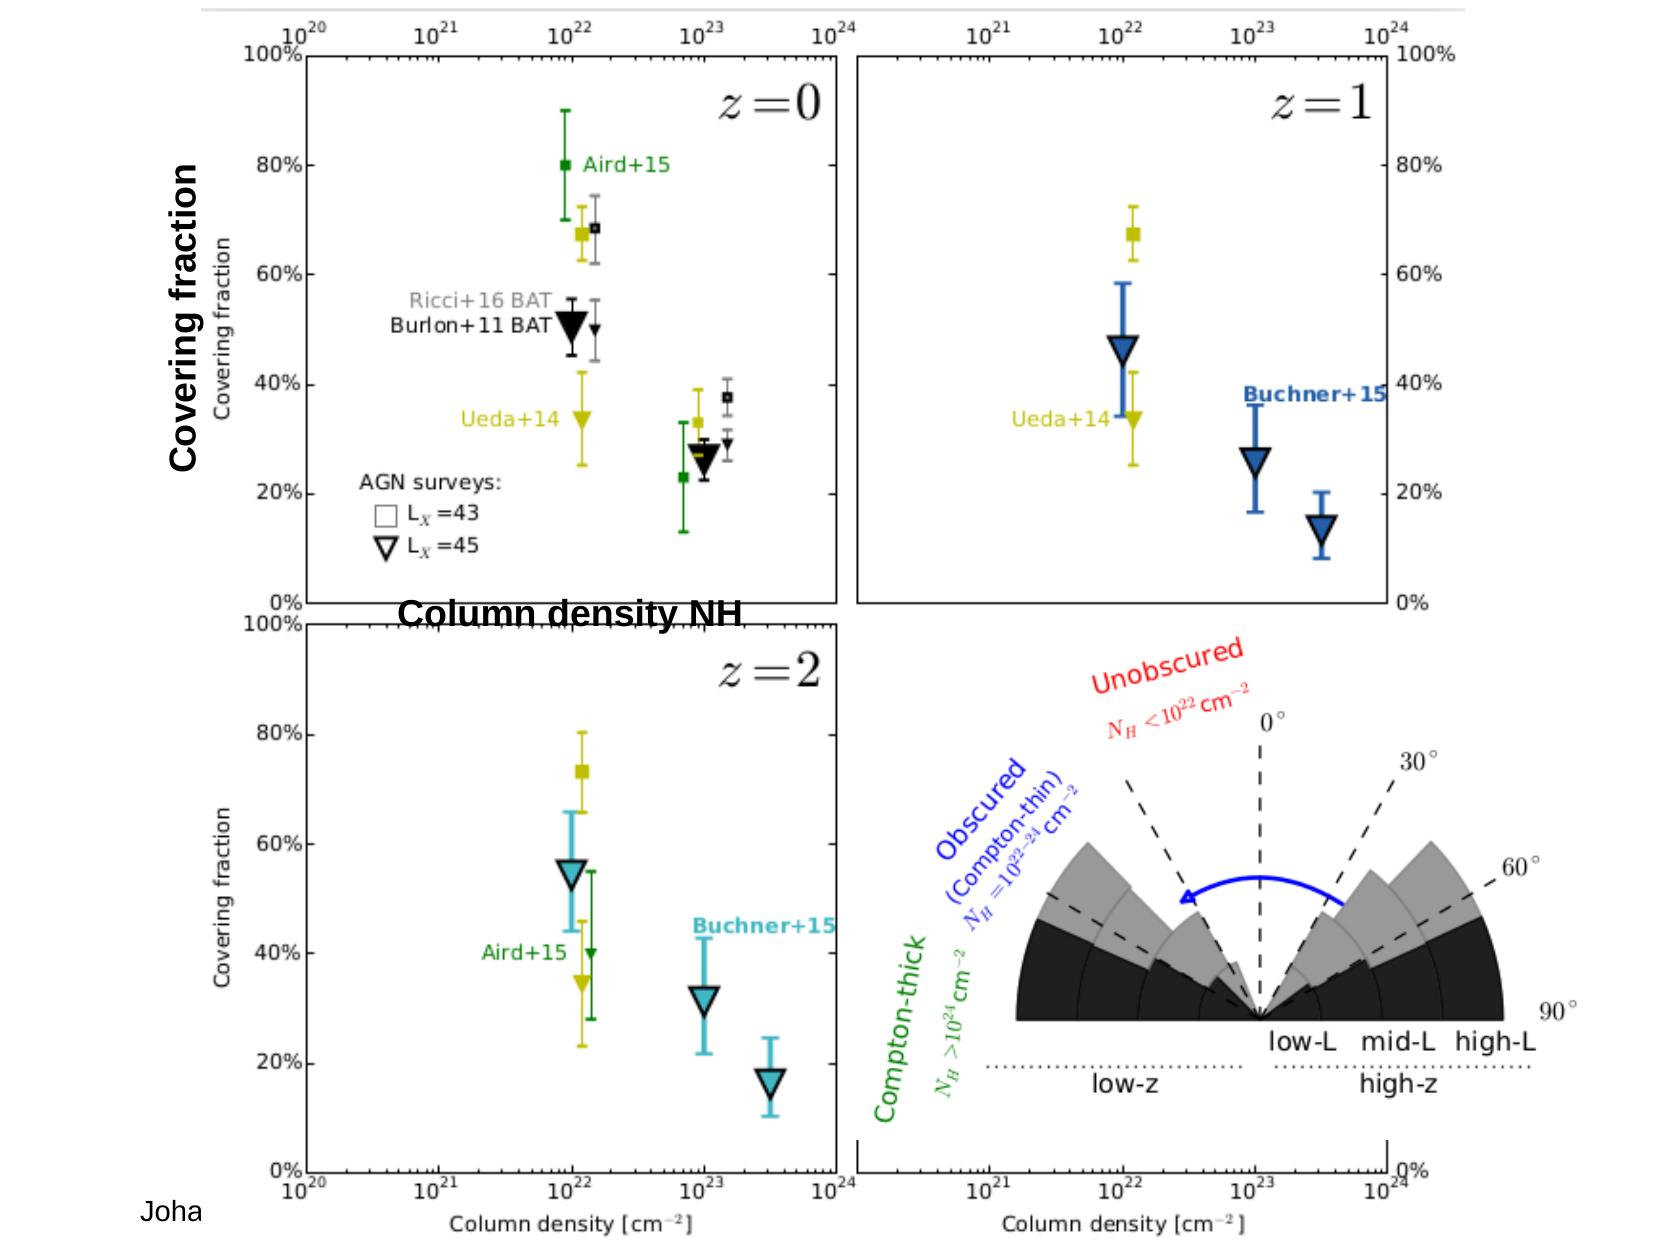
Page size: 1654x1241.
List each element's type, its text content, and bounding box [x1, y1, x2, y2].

picture [201, 8, 1593, 1241]
text_box Column density NH [315, 585, 826, 642]
text_box Covering fraction [154, 63, 212, 574]
